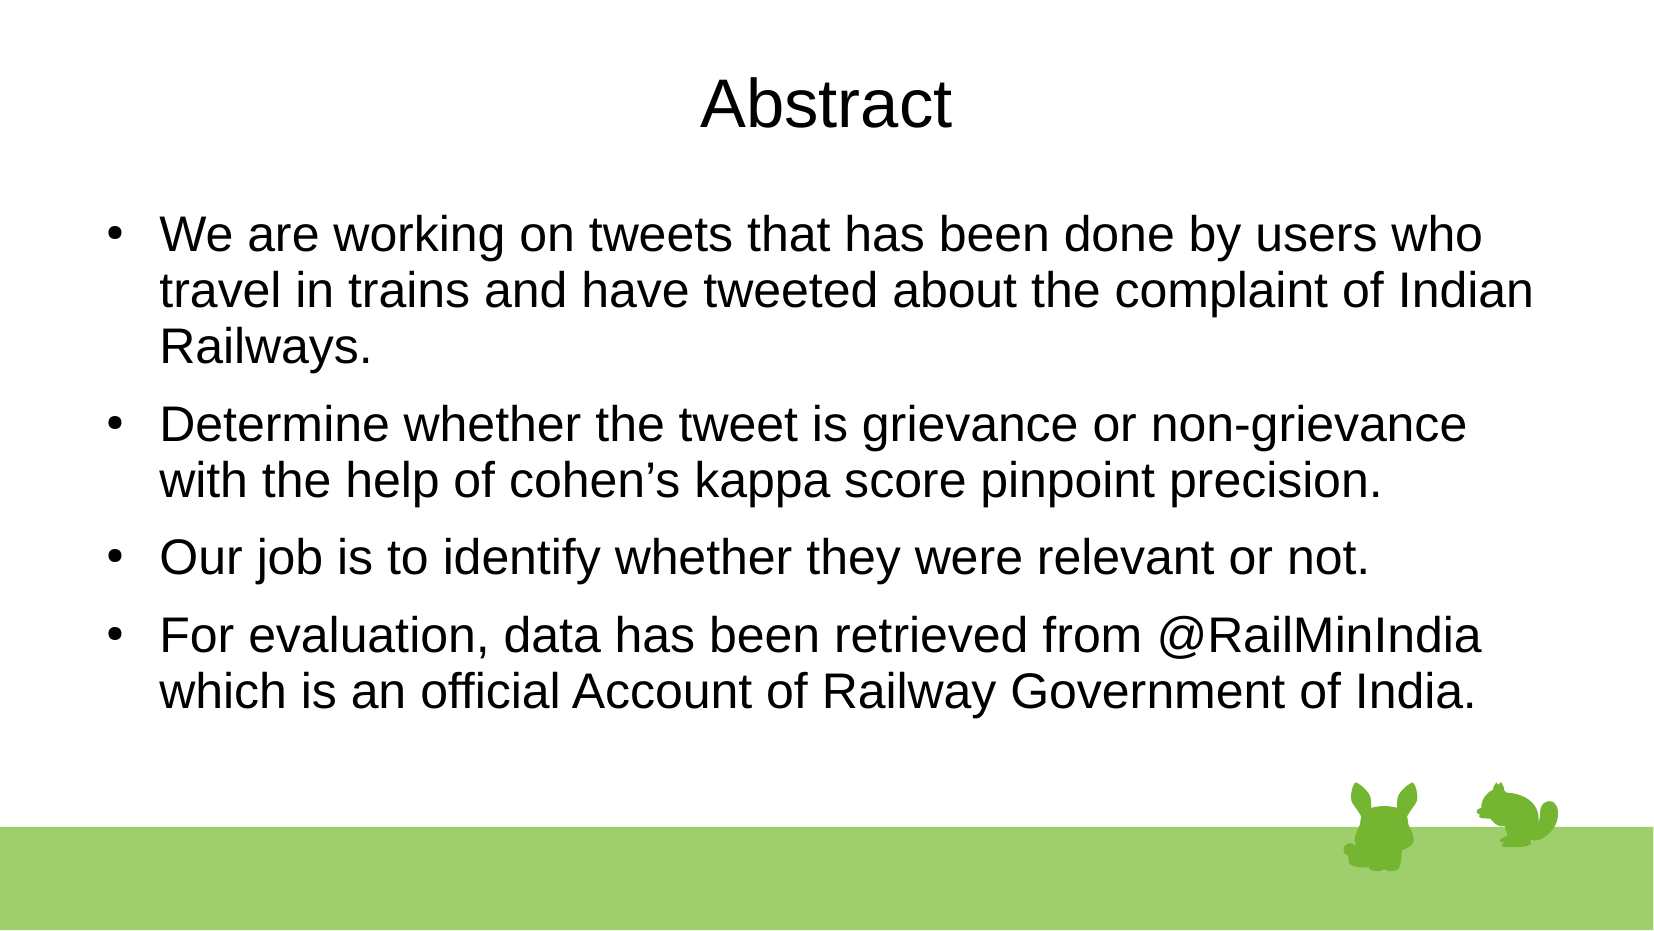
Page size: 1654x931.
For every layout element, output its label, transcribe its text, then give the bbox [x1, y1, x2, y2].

list We are working on tweets that has been done by users who travel in trains and have tweeted about the complaint of Indian Railways. Determine whether the tweet is grievance or non-grievance with the help of cohen’s kappa score pinpoint precision. Our job is to identify whether they were relevant or not. For evaluation, data has been retrieved from @RailMinIndia which is an official Account of Railway Government of India. [88, 206, 1565, 739]
title Abstract [88, 29, 1565, 178]
